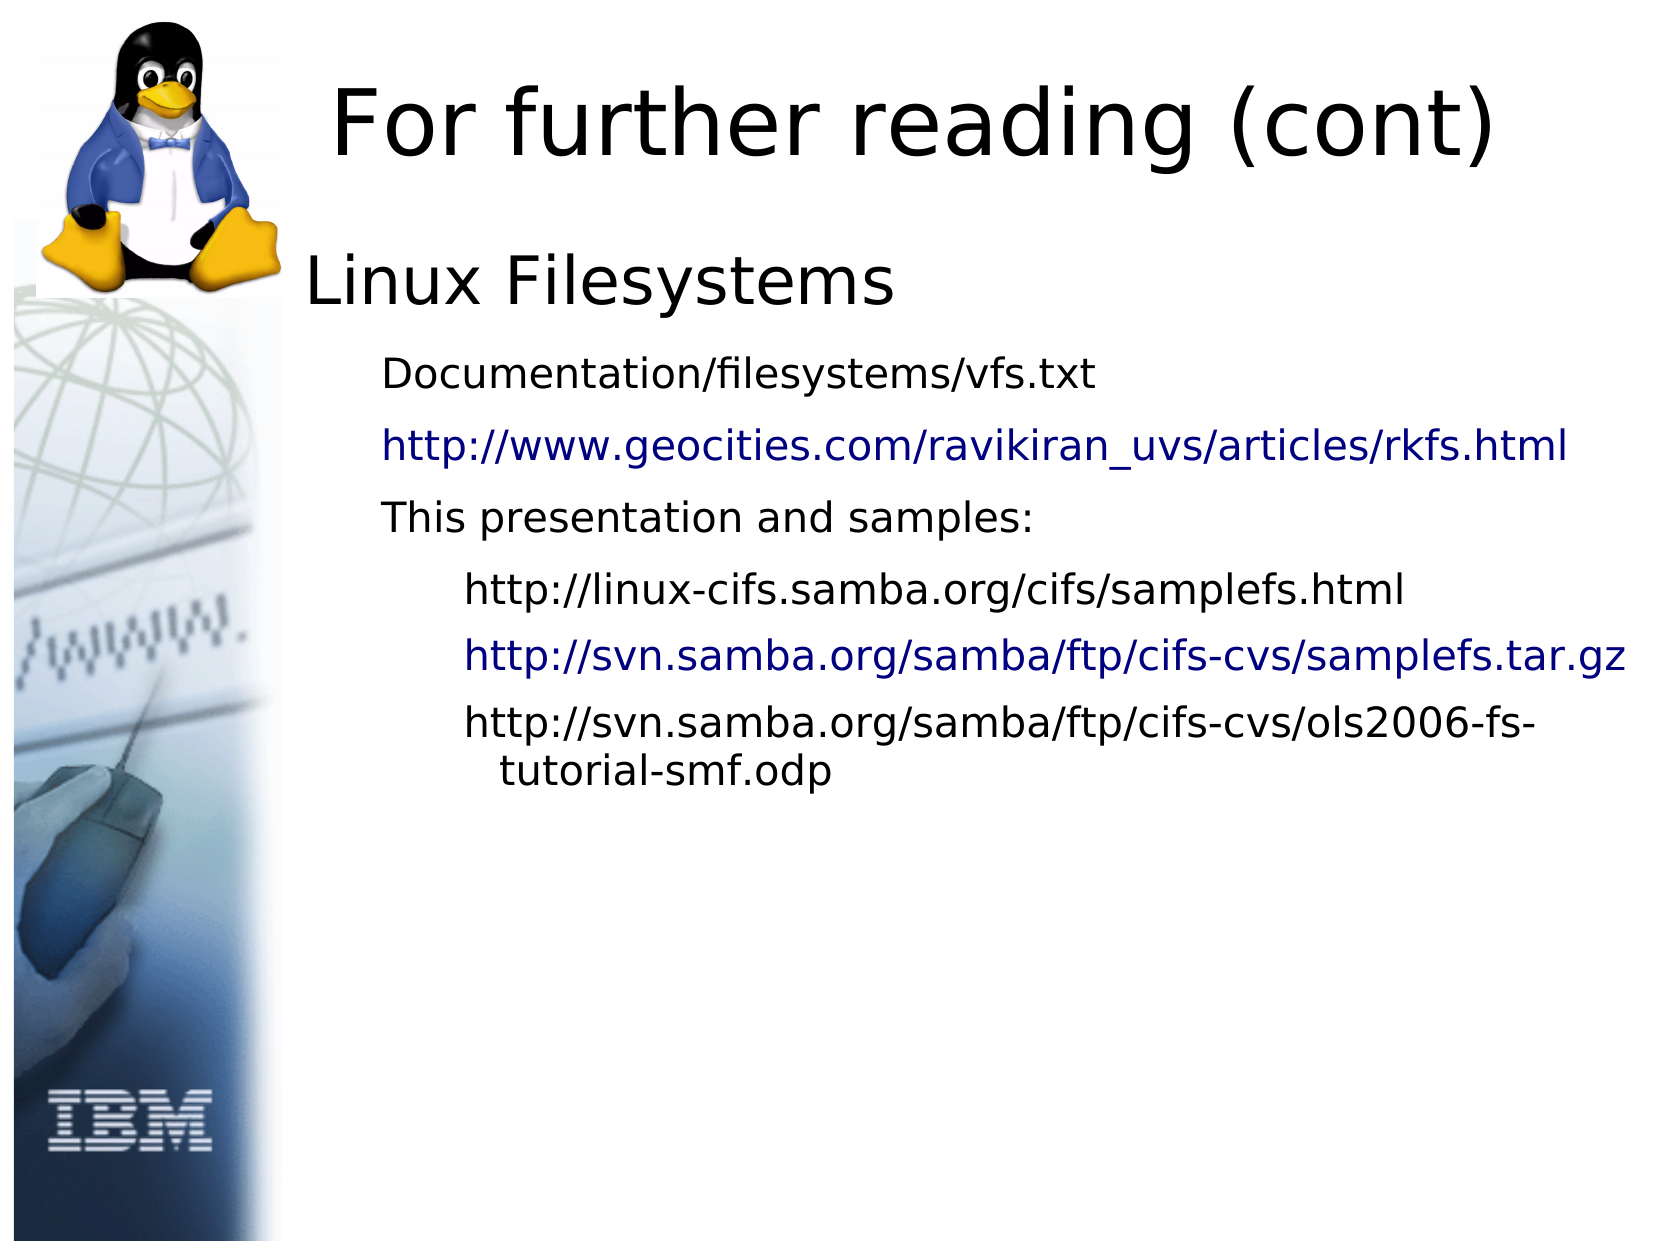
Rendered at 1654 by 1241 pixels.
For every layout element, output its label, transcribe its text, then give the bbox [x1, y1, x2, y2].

list Linux Filesystems Documentation/filesystems/vfs.txt http://www.geocities.com/ravikiran_uvs/articles/rkfs.html This presentation and samples: http://linux-cifs.samba.org/cifs/samplefs.html http://svn.samba.org/samba/ftp/cifs-cvs/samplefs.tar.gz http://svn.samba.org/samba/ftp/cifs-cvs/ols2006-fs-tutorial-smf.odp [286, 243, 1654, 1182]
title For further reading (cont) [301, 39, 1528, 209]
